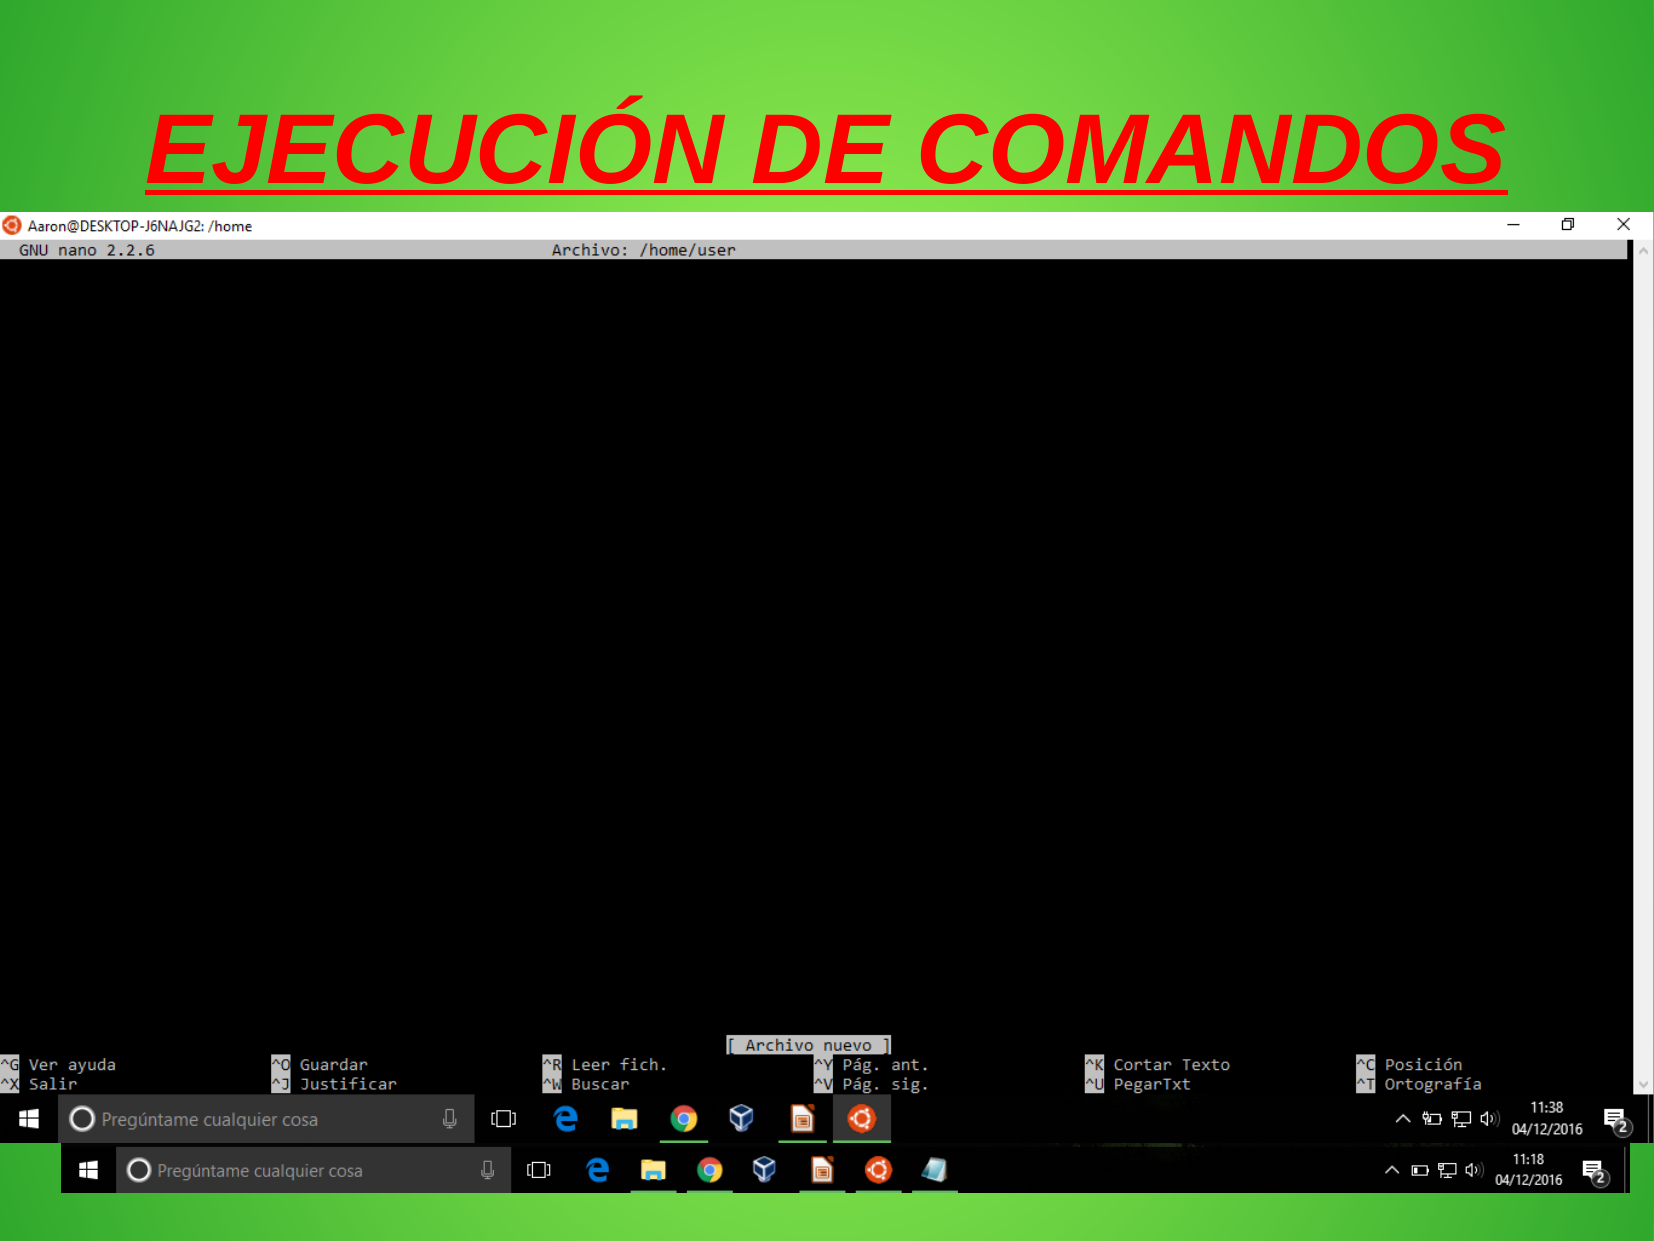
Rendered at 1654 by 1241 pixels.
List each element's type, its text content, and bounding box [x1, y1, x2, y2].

picture [0, 212, 1654, 1193]
title EJECUCIÓN DE COMANDOS [82, 47, 1571, 212]
